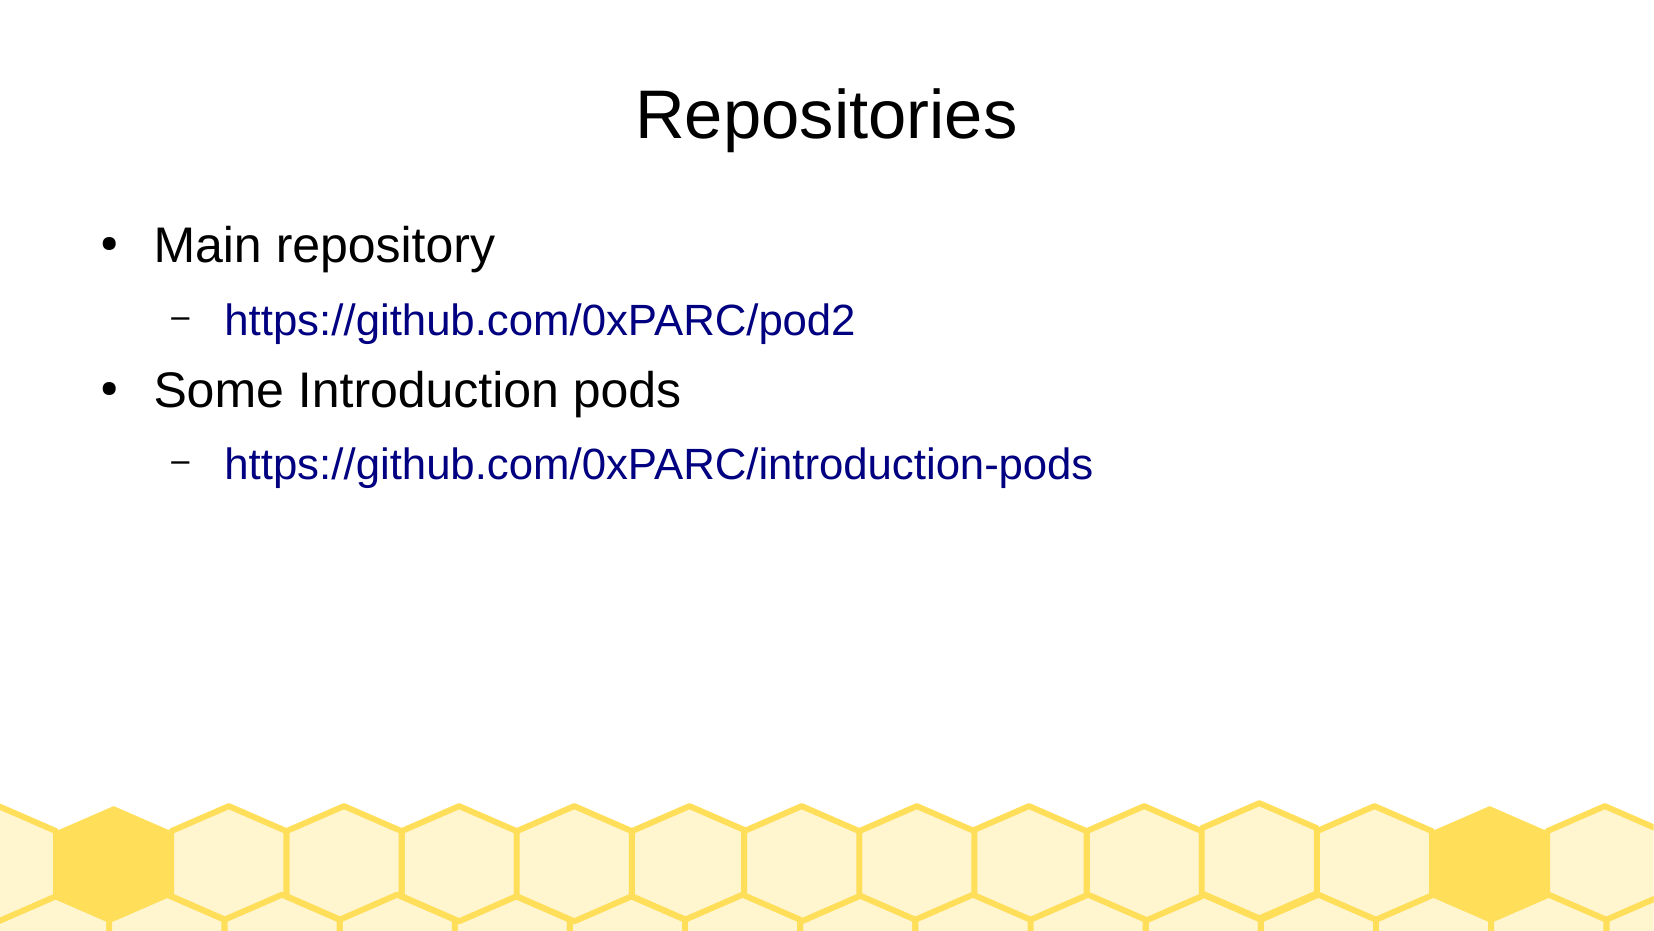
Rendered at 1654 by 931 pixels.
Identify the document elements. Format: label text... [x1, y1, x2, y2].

title Repositories [82, 37, 1571, 193]
list Main repository https://github.com/0xPARC/pod2 Some Introduction pods https://github.com/0xPARC/introduction-pods [82, 217, 1571, 758]
